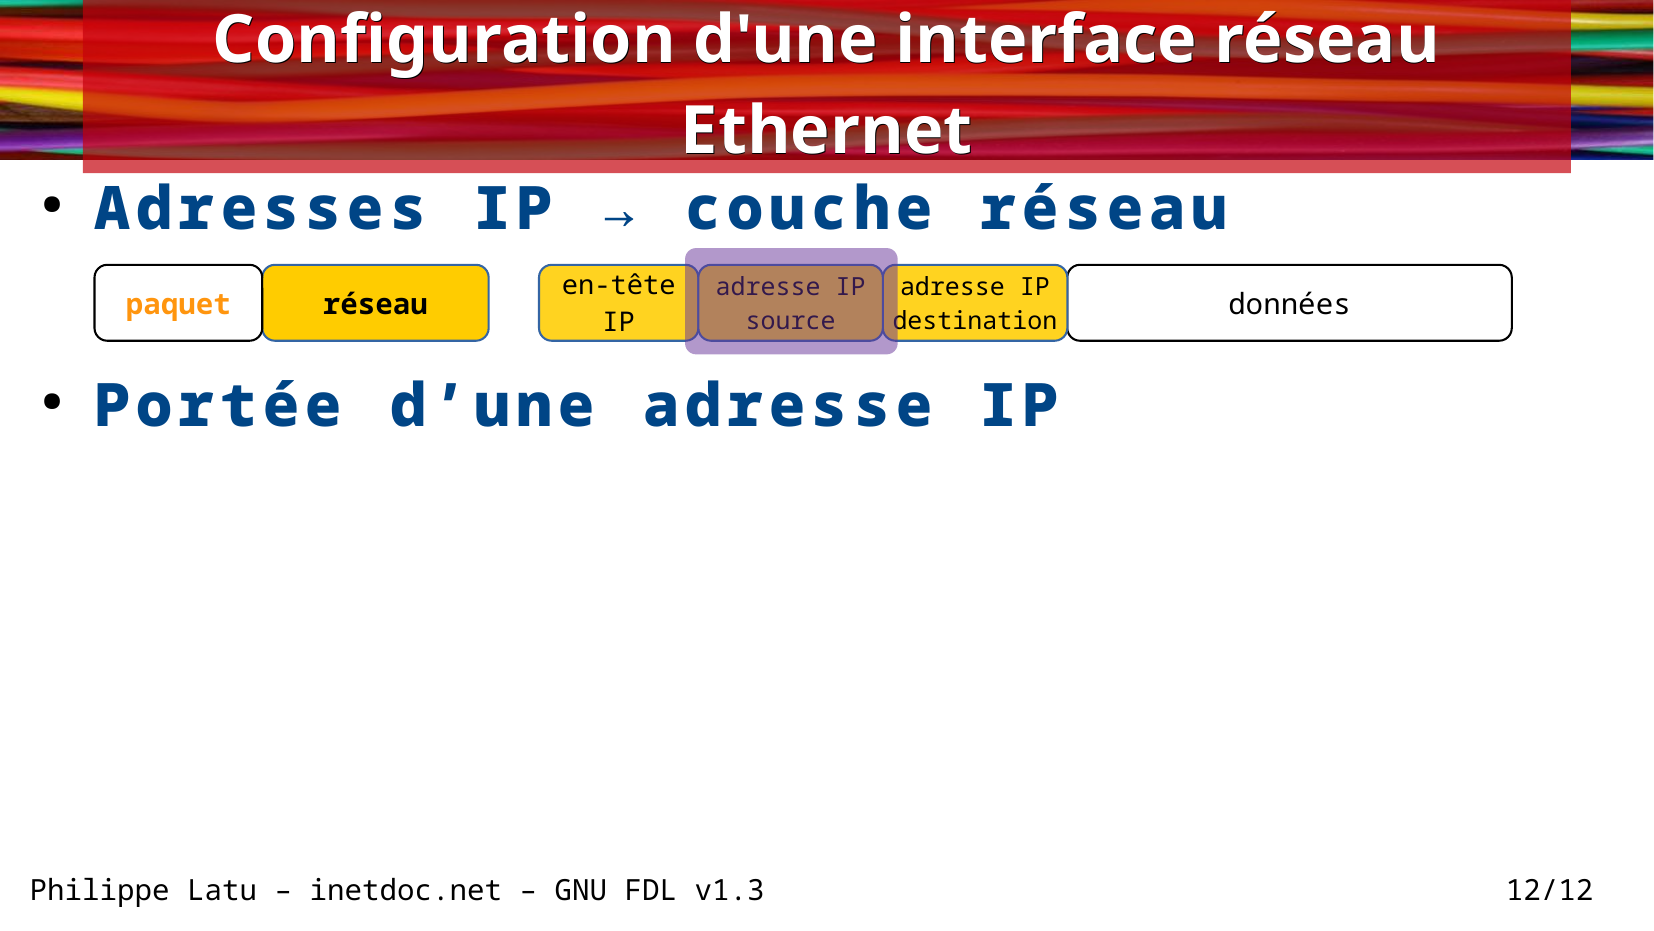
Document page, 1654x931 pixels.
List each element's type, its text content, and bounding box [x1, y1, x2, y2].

title Configuration d'une interface réseau Ethernet [82, 10, 1571, 155]
list Adresses IP → couche réseau Portée d’une adresse IP [23, 165, 1619, 815]
text_box paquet [94, 264, 263, 341]
picture [1571, 0, 1654, 160]
text_box [685, 248, 898, 355]
picture [0, 0, 82, 160]
text_box réseau [262, 264, 489, 341]
text_box en-tête IP [538, 264, 685, 341]
text_box Philippe Latu – inetdoc.net – GNU FDL v1.3 <numéro>/12 [23, 862, 1619, 911]
text_box adresse IP destination [898, 264, 1068, 341]
text_box données [1067, 264, 1512, 341]
